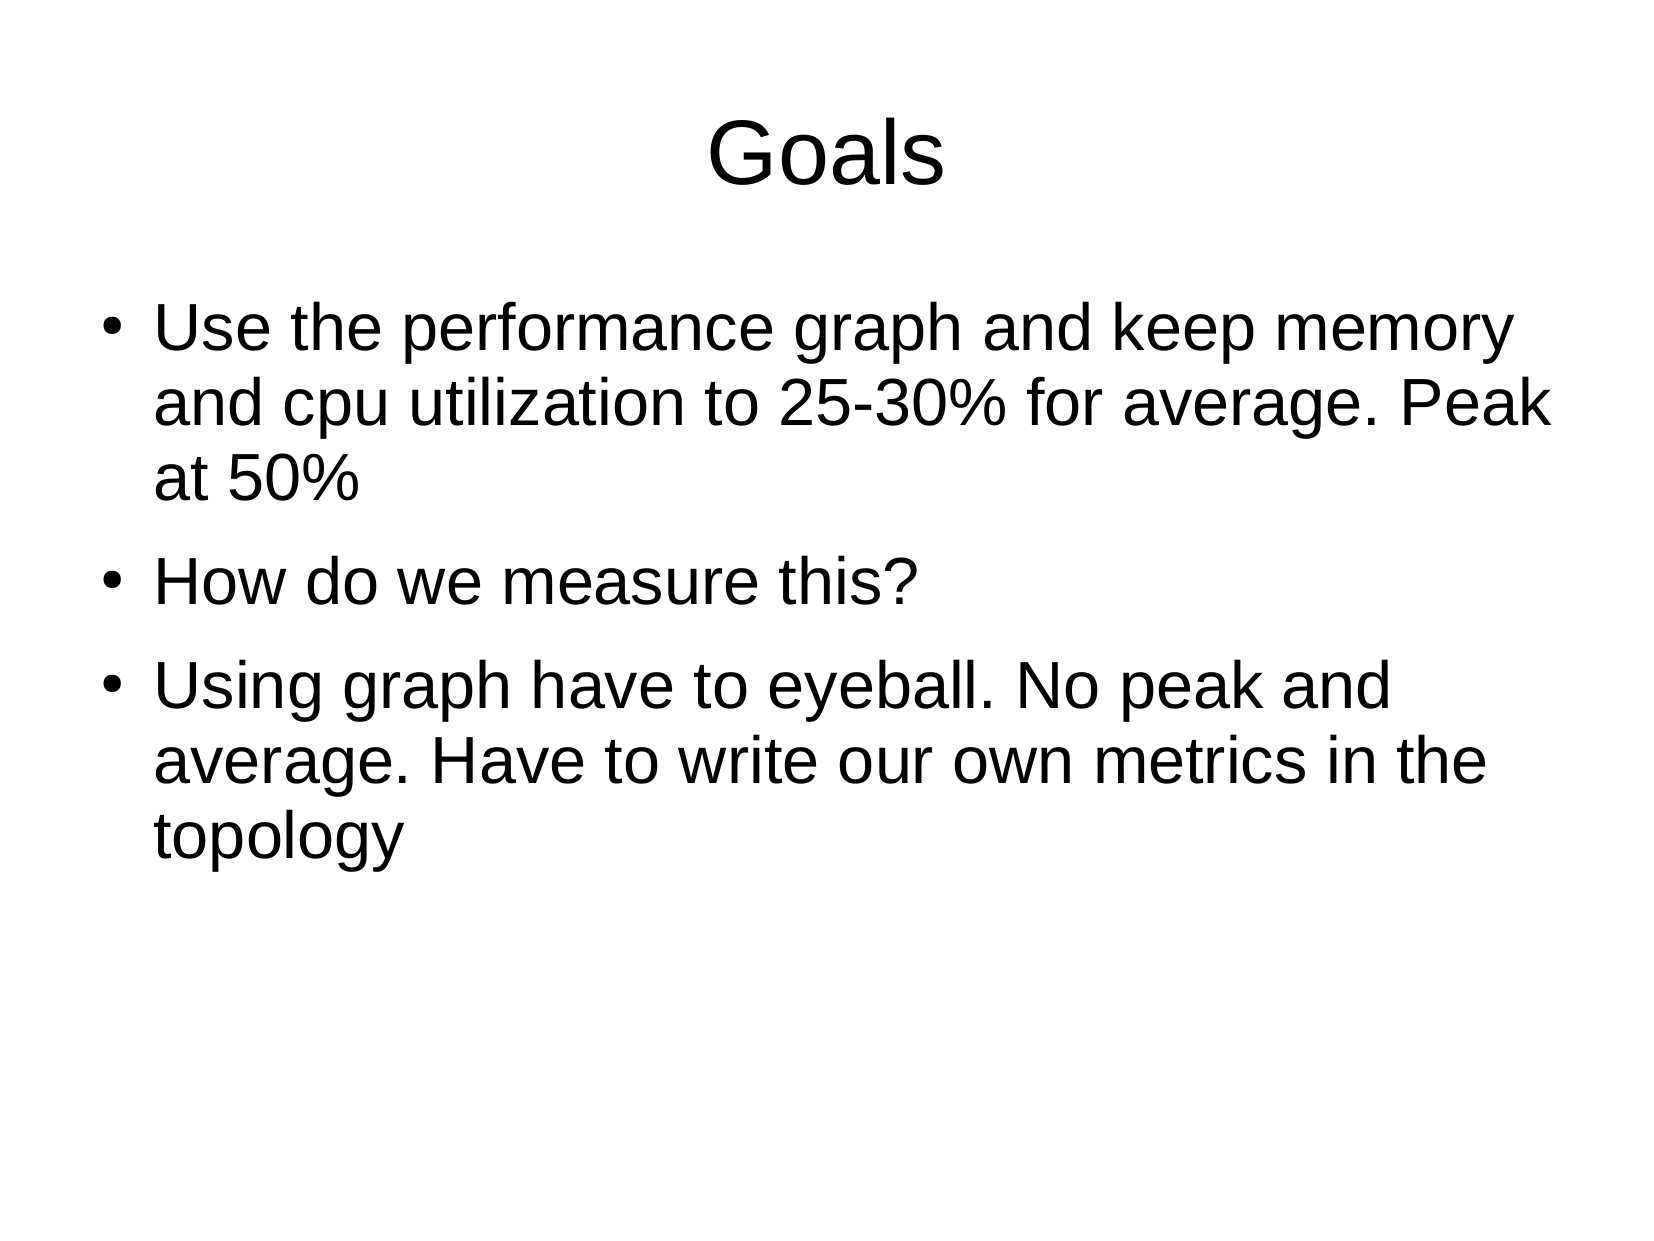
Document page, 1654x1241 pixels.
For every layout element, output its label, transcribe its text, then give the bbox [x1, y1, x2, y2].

list Use the performance graph and keep memory and cpu utilization to 25-30% for average. Peak at 50% How do we measure this? Using graph have to eyeball. No peak and average. Have to write our own metrics in the topology [82, 290, 1571, 1010]
title Goals [82, 49, 1571, 257]
